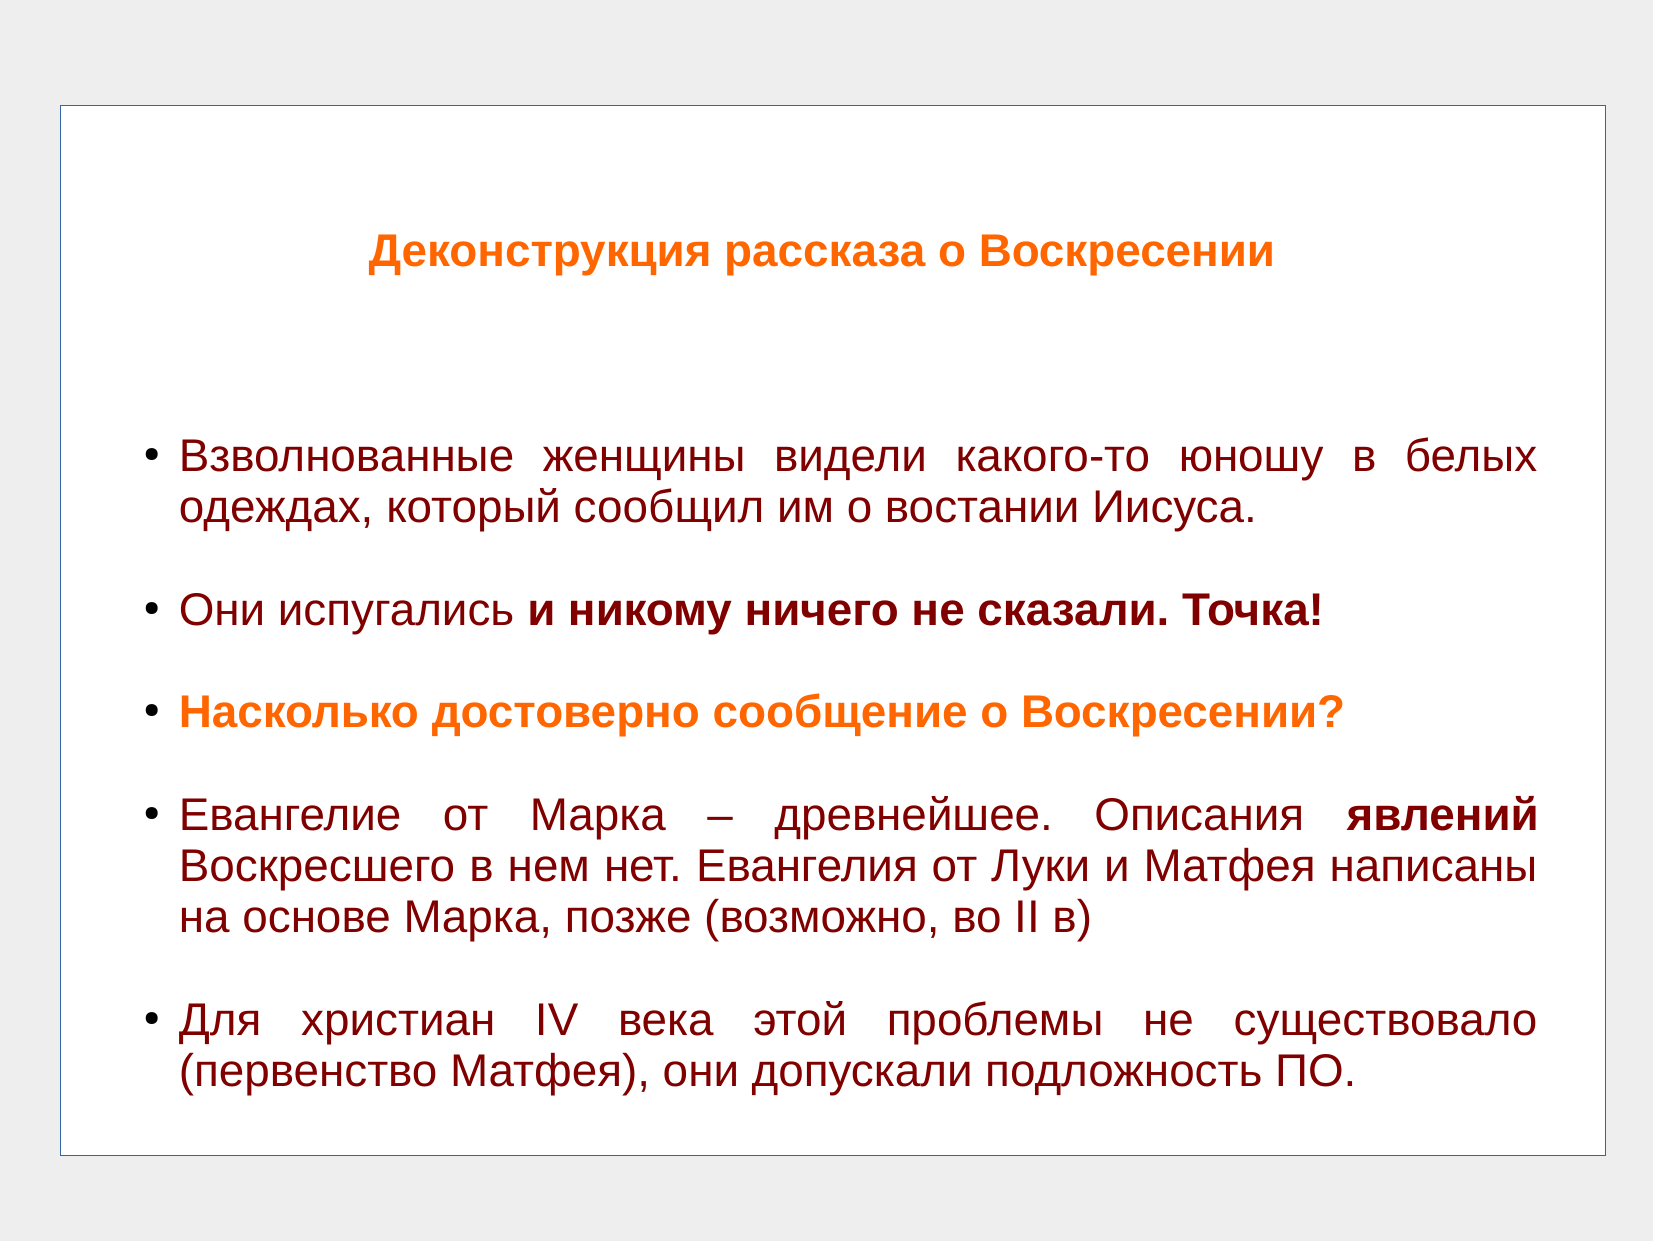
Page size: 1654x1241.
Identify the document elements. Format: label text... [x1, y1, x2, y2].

text_box [60, 105, 1606, 1156]
subtitle Деконструкция рассказа о Воскресении Взволнованные женщины видели какого-то юношу в белых одеждах, который сообщил им о востании Иисуса. Они испугались и никому ничего не сказали. Точка! Насколько достоверно сообщение о Воскресении? Евангелие от Марка – древнейшее. Описания явлений Воскресшего в нем нет. Евангелия от Луки и Матфея написаны на основе Марка, позже (возможно, во II в) Для христиан IV века этой проблемы не существовало (первенство Матфея), они допускали подложность ПО. [143, 225, 1539, 1241]
